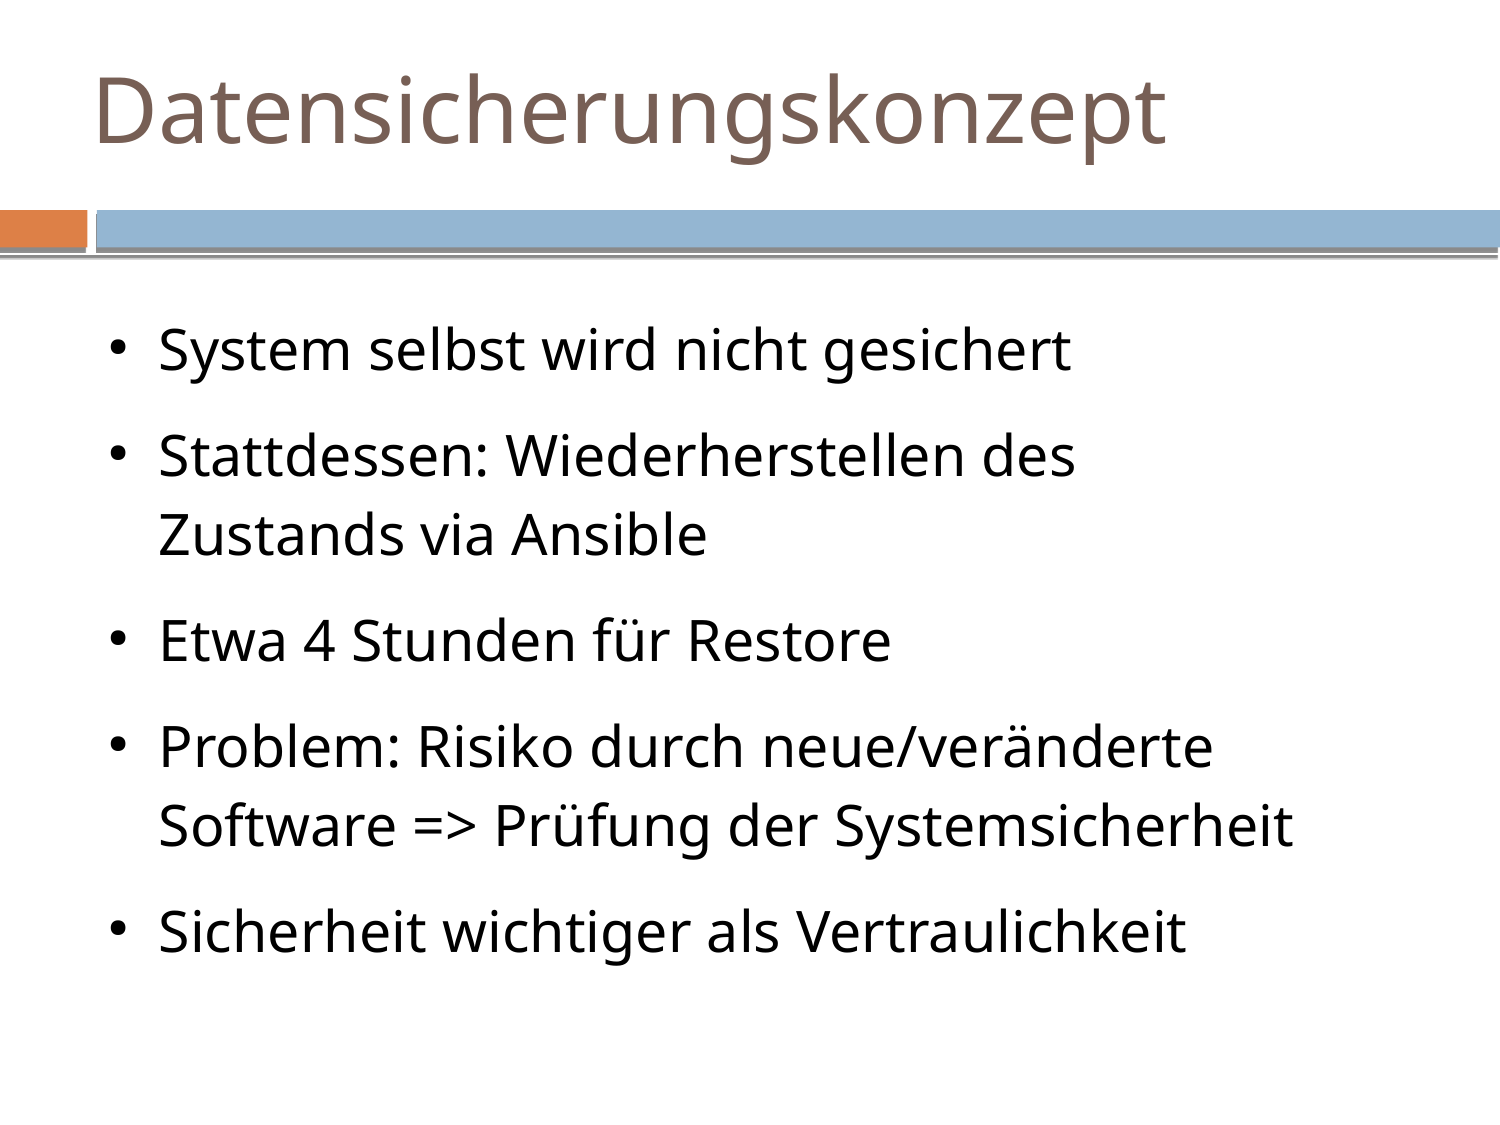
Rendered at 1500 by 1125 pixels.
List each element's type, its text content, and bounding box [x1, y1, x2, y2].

list System selbst wird nicht gesichert Stattdessen: Wiederherstellen des Zustands via Ansible Etwa 4 Stunden für Restore Problem: Risiko durch neue/veränderte Software => Prüfung der Systemsicherheit Sicherheit wichtiger als Vertraulichkeit [91, 309, 1305, 979]
title Datensicherungskonzept [91, 34, 1305, 182]
